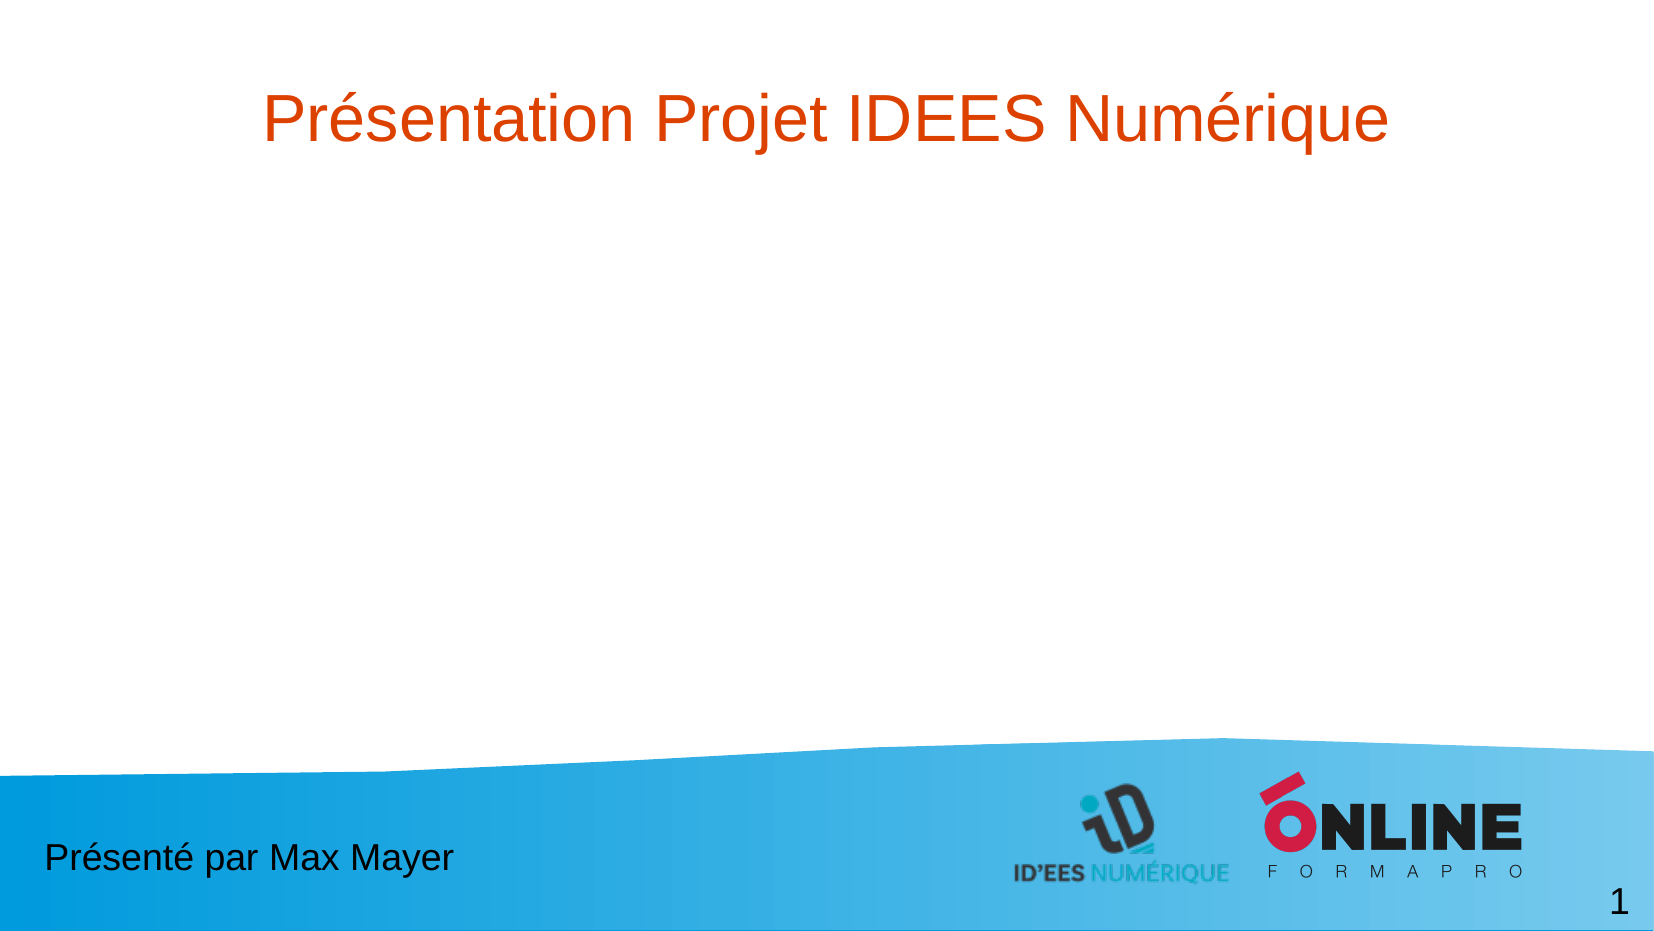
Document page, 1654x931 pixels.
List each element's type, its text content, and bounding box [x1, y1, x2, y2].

text_box <numéro> [1594, 873, 1654, 931]
title Présentation Projet IDEES Numérique [88, 29, 1565, 207]
picture [1253, 767, 1536, 886]
text_box Présenté par Max Mayer [29, 829, 480, 886]
picture [1003, 767, 1241, 901]
